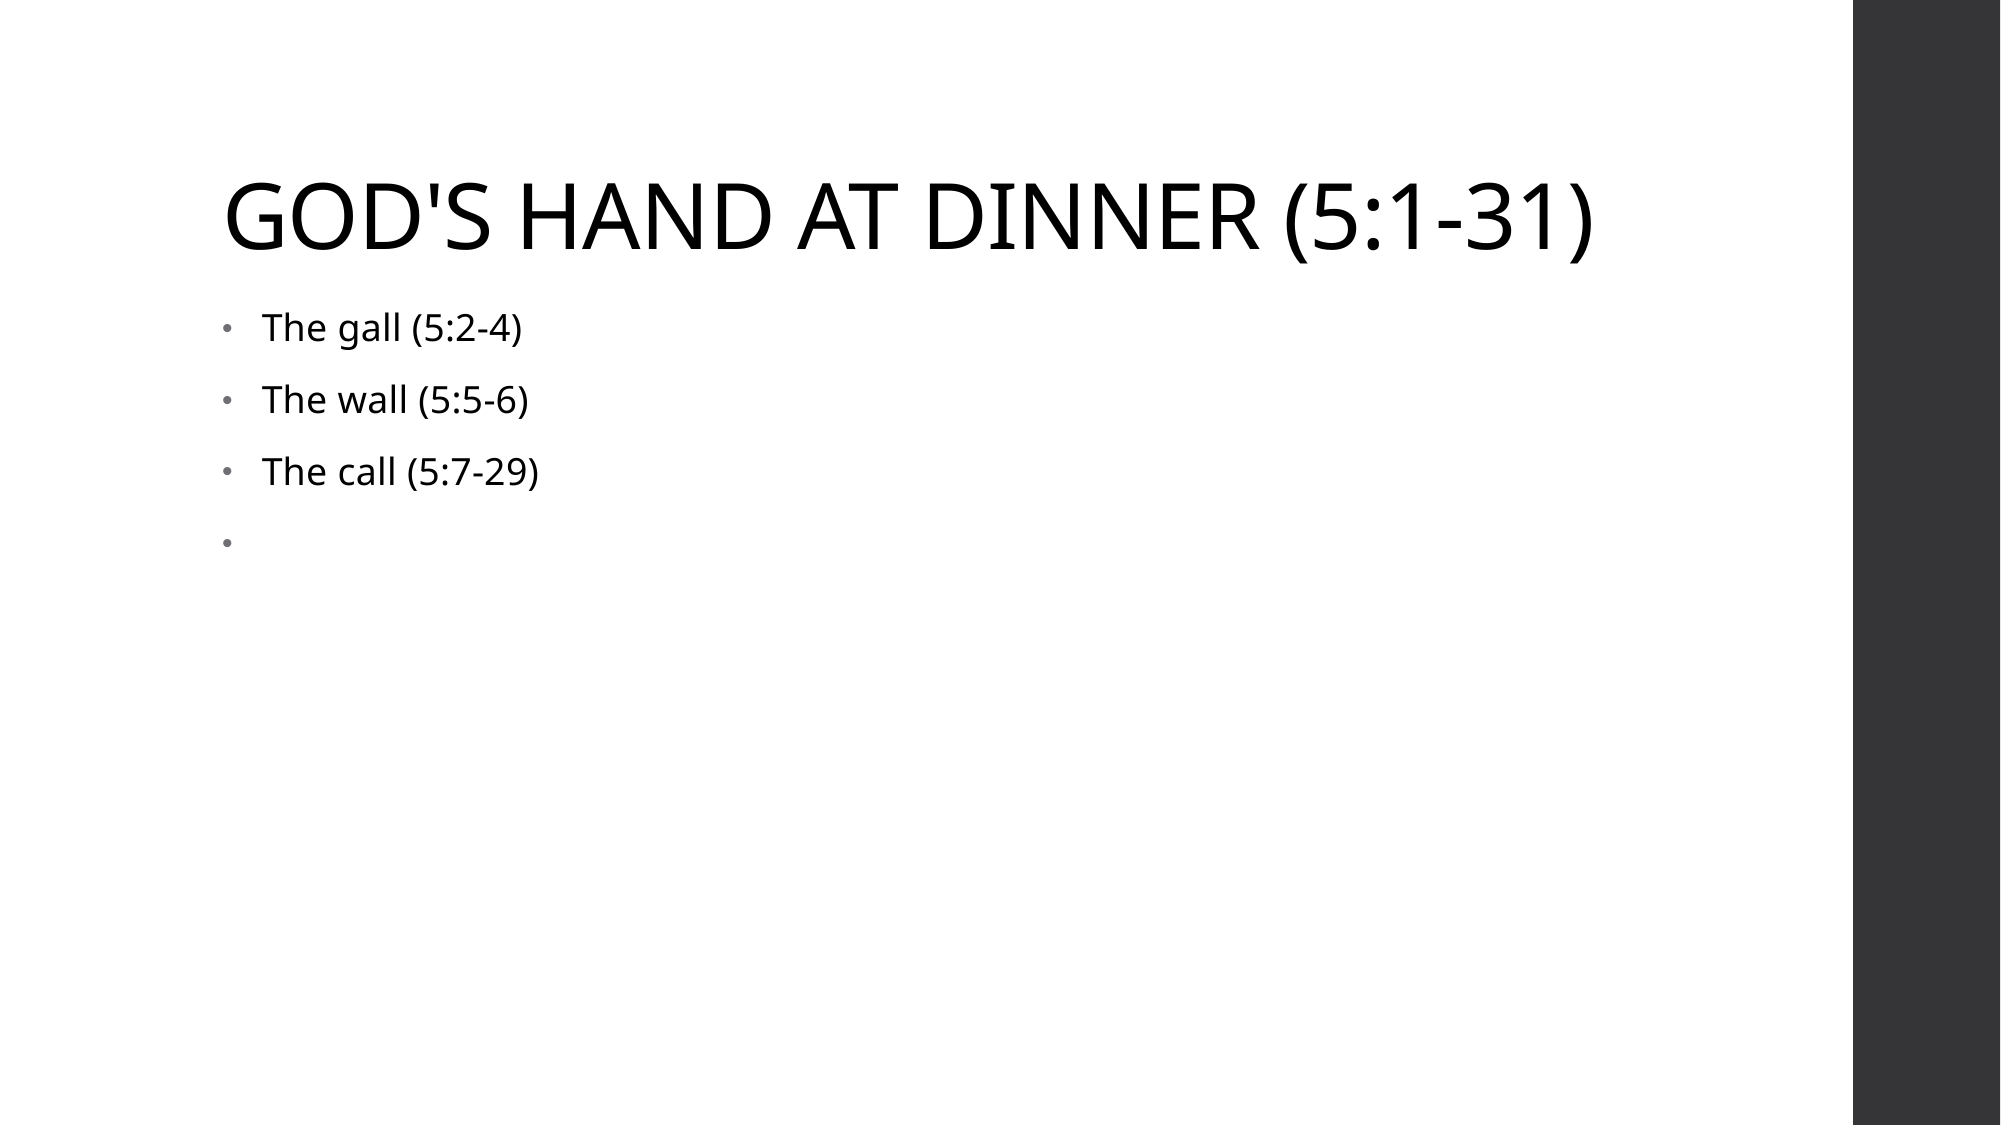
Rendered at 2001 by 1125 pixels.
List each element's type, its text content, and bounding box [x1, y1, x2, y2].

title GOD'S HAND AT DINNER (5:1-31) [206, 60, 1797, 278]
list The gall (5:2-4) The wall (5:5-6) The call (5:7-29) [206, 299, 1617, 1014]
